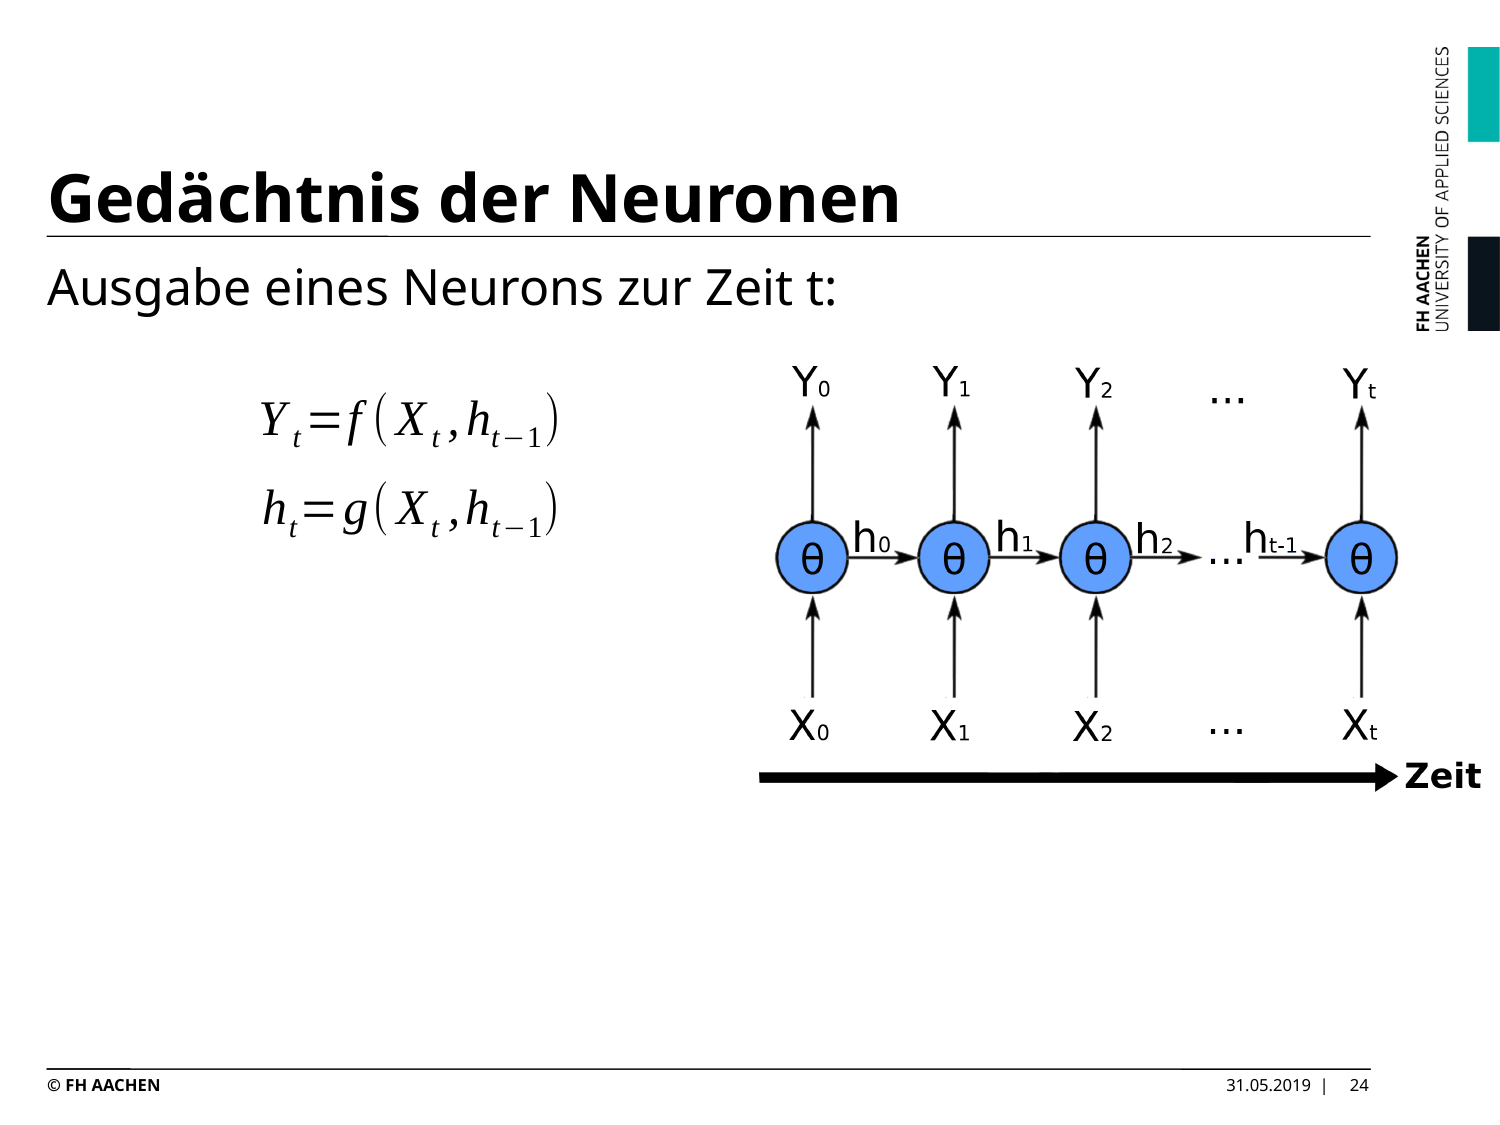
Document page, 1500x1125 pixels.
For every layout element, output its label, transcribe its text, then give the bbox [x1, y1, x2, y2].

list Ausgabe eines Neurons zur Zeit t: [47, 255, 1371, 1047]
title Gedächtnis der Neuronen [47, 153, 1371, 237]
picture [759, 366, 1481, 792]
chart [255, 479, 567, 544]
picture [1404, 47, 1500, 331]
chart [251, 389, 567, 454]
